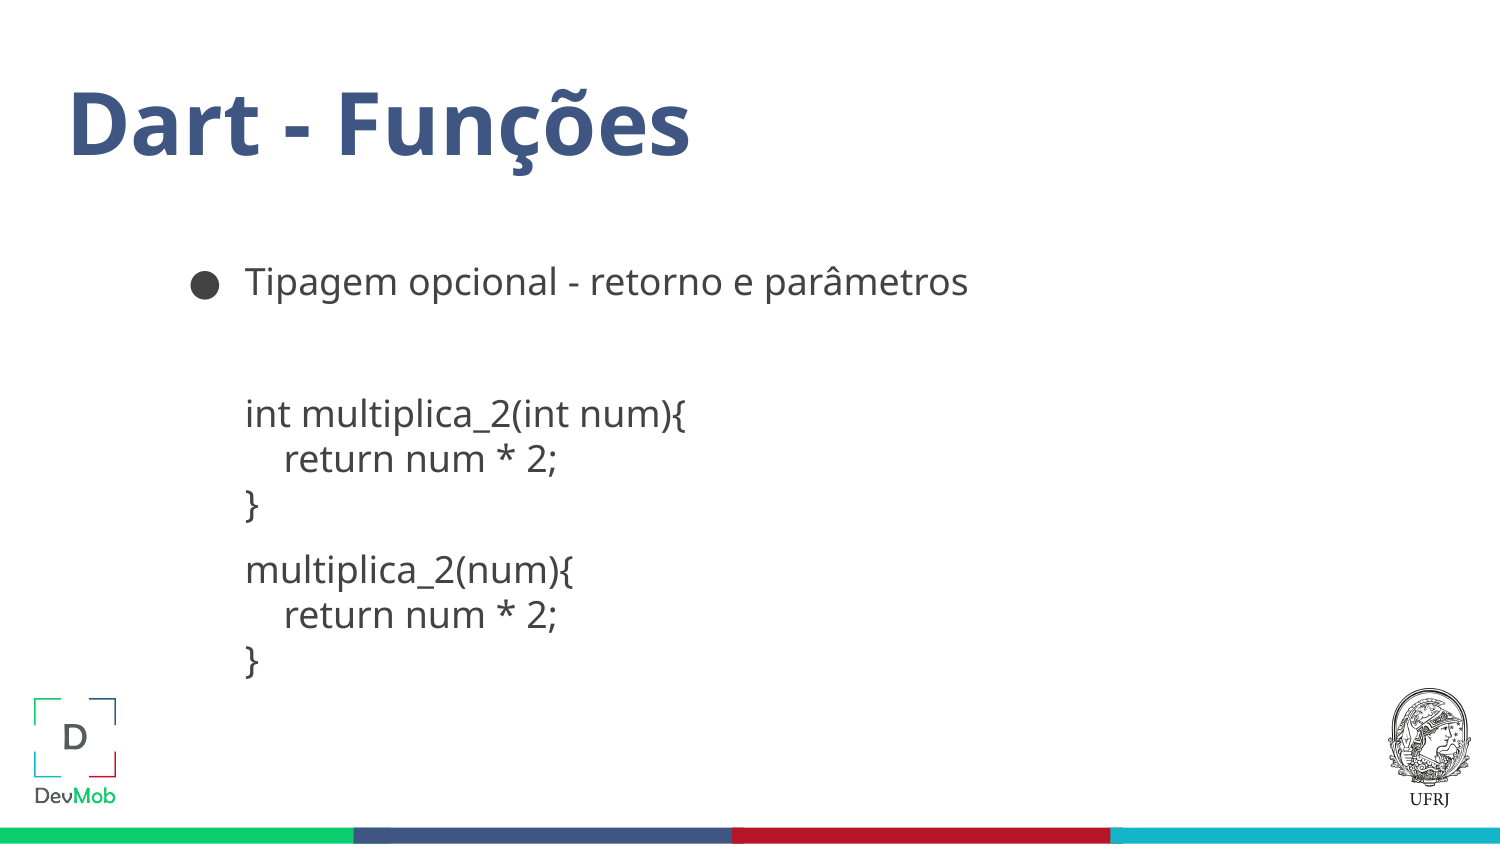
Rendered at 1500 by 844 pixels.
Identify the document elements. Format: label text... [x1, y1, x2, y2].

title Dart - Funções [51, 51, 1449, 189]
picture [34, 698, 116, 808]
picture [1388, 688, 1471, 808]
list Tipagem opcional - retorno e parâmetros int multiplica_2(int num){ return num * 2; } multiplica_2(num){ return num * 2; } [154, 188, 1364, 752]
